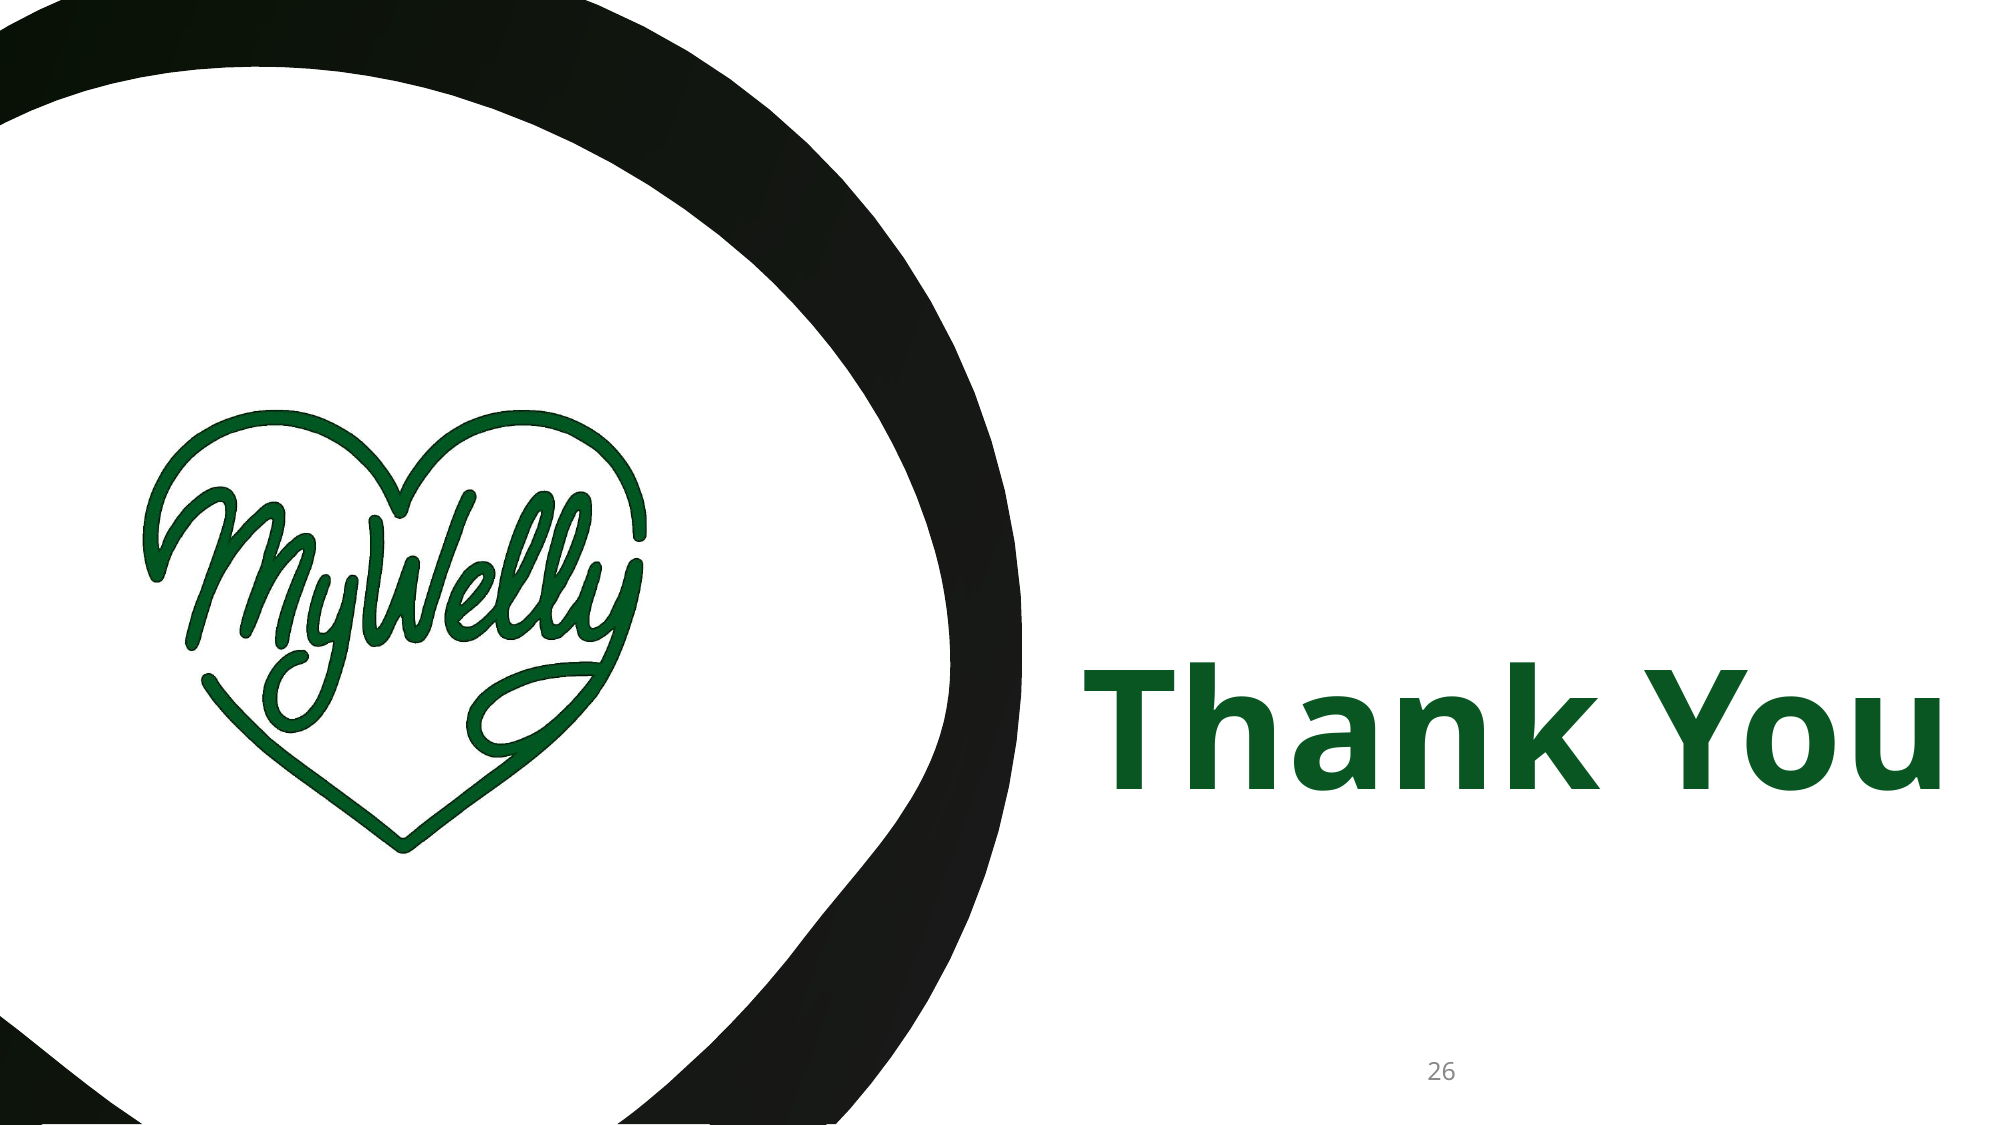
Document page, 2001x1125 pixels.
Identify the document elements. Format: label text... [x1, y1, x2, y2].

text_box [0, 0, 2000, 1125]
picture [55, 297, 736, 978]
text_box Thank You [1066, 638, 2000, 1022]
